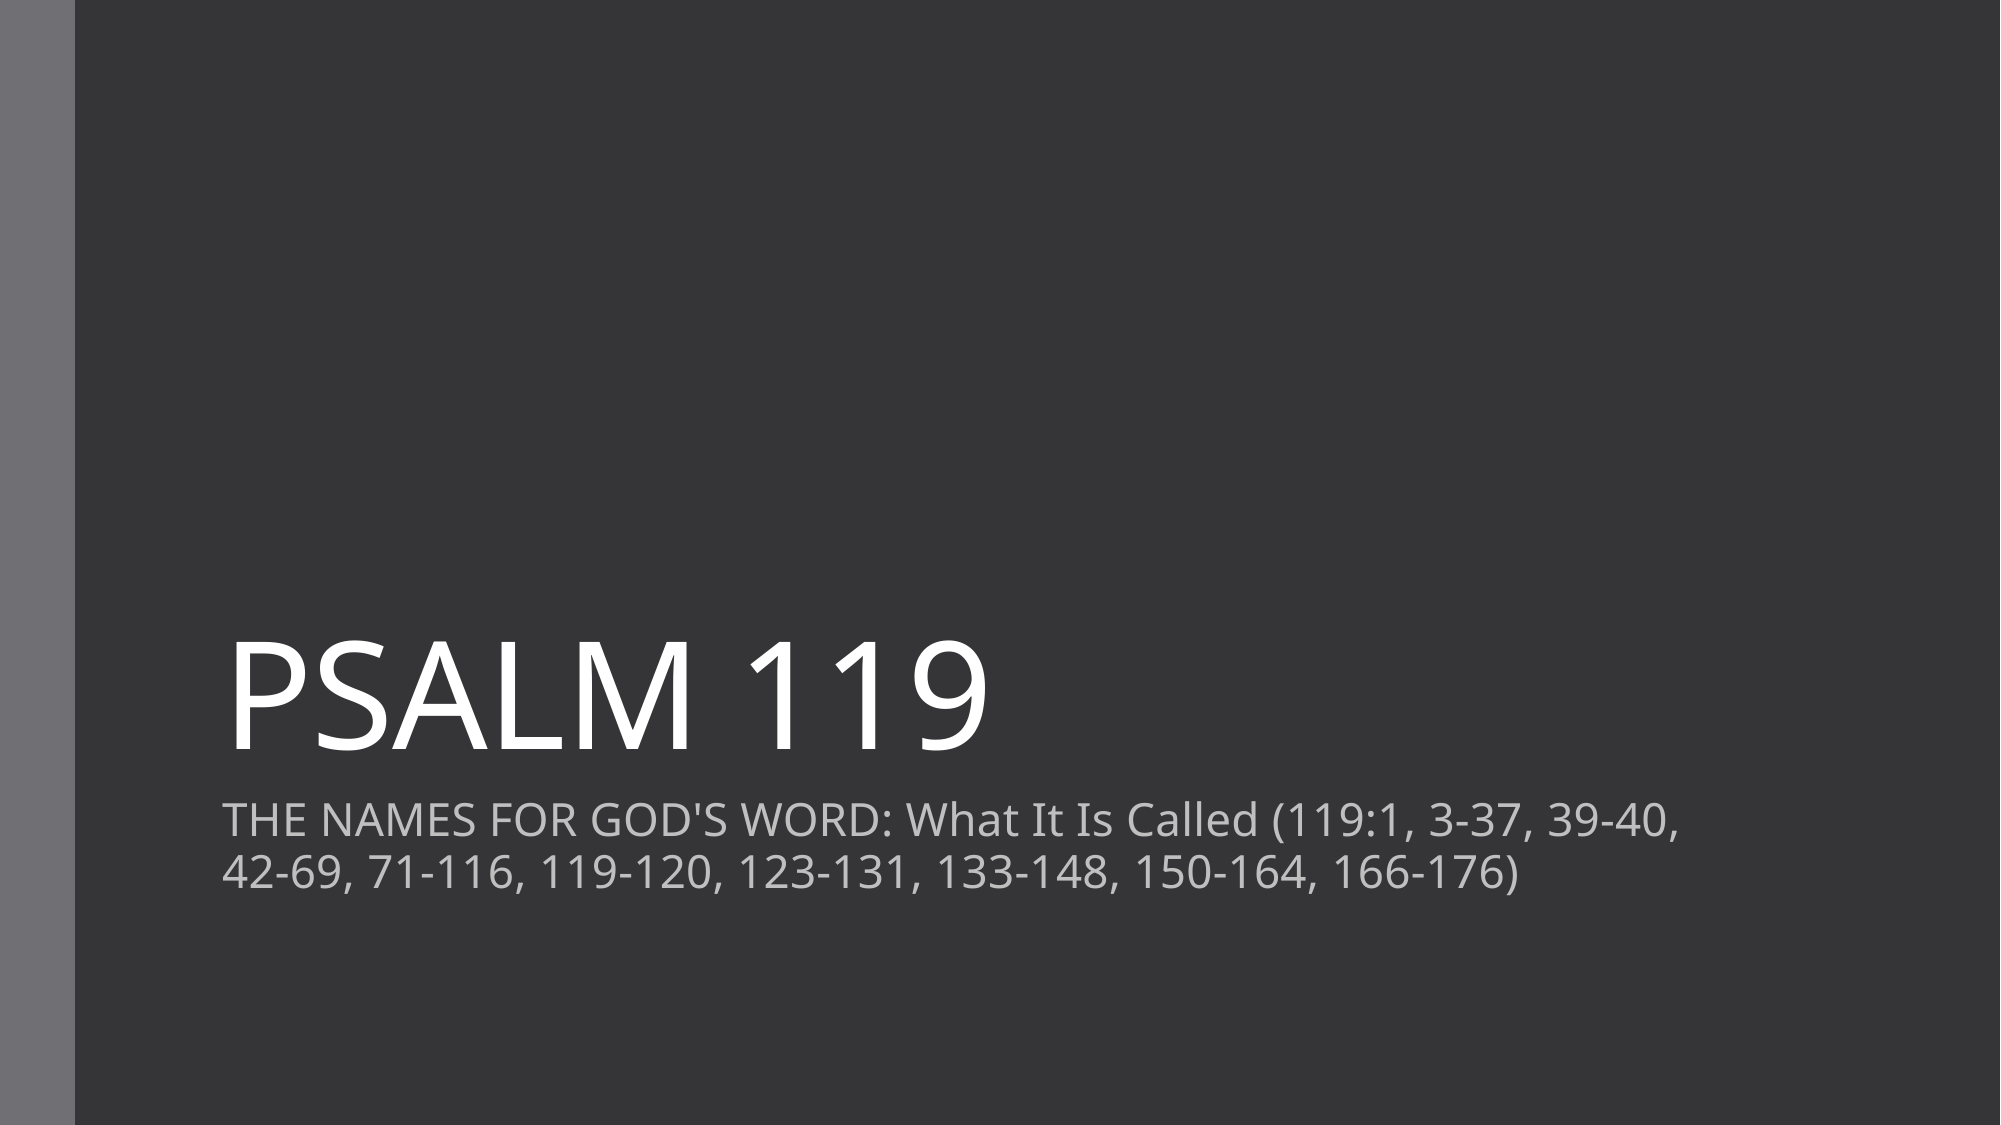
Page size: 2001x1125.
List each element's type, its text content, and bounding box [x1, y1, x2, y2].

subtitle THE NAMES FOR GOD'S WORD: What It Is Called (119:1, 3-37, 39-40, 42-69, 71-116, 119-120, 123-131, 133-148, 150-164, 166-176) [206, 787, 1752, 1066]
title PSALM 119 [206, 124, 1752, 787]
